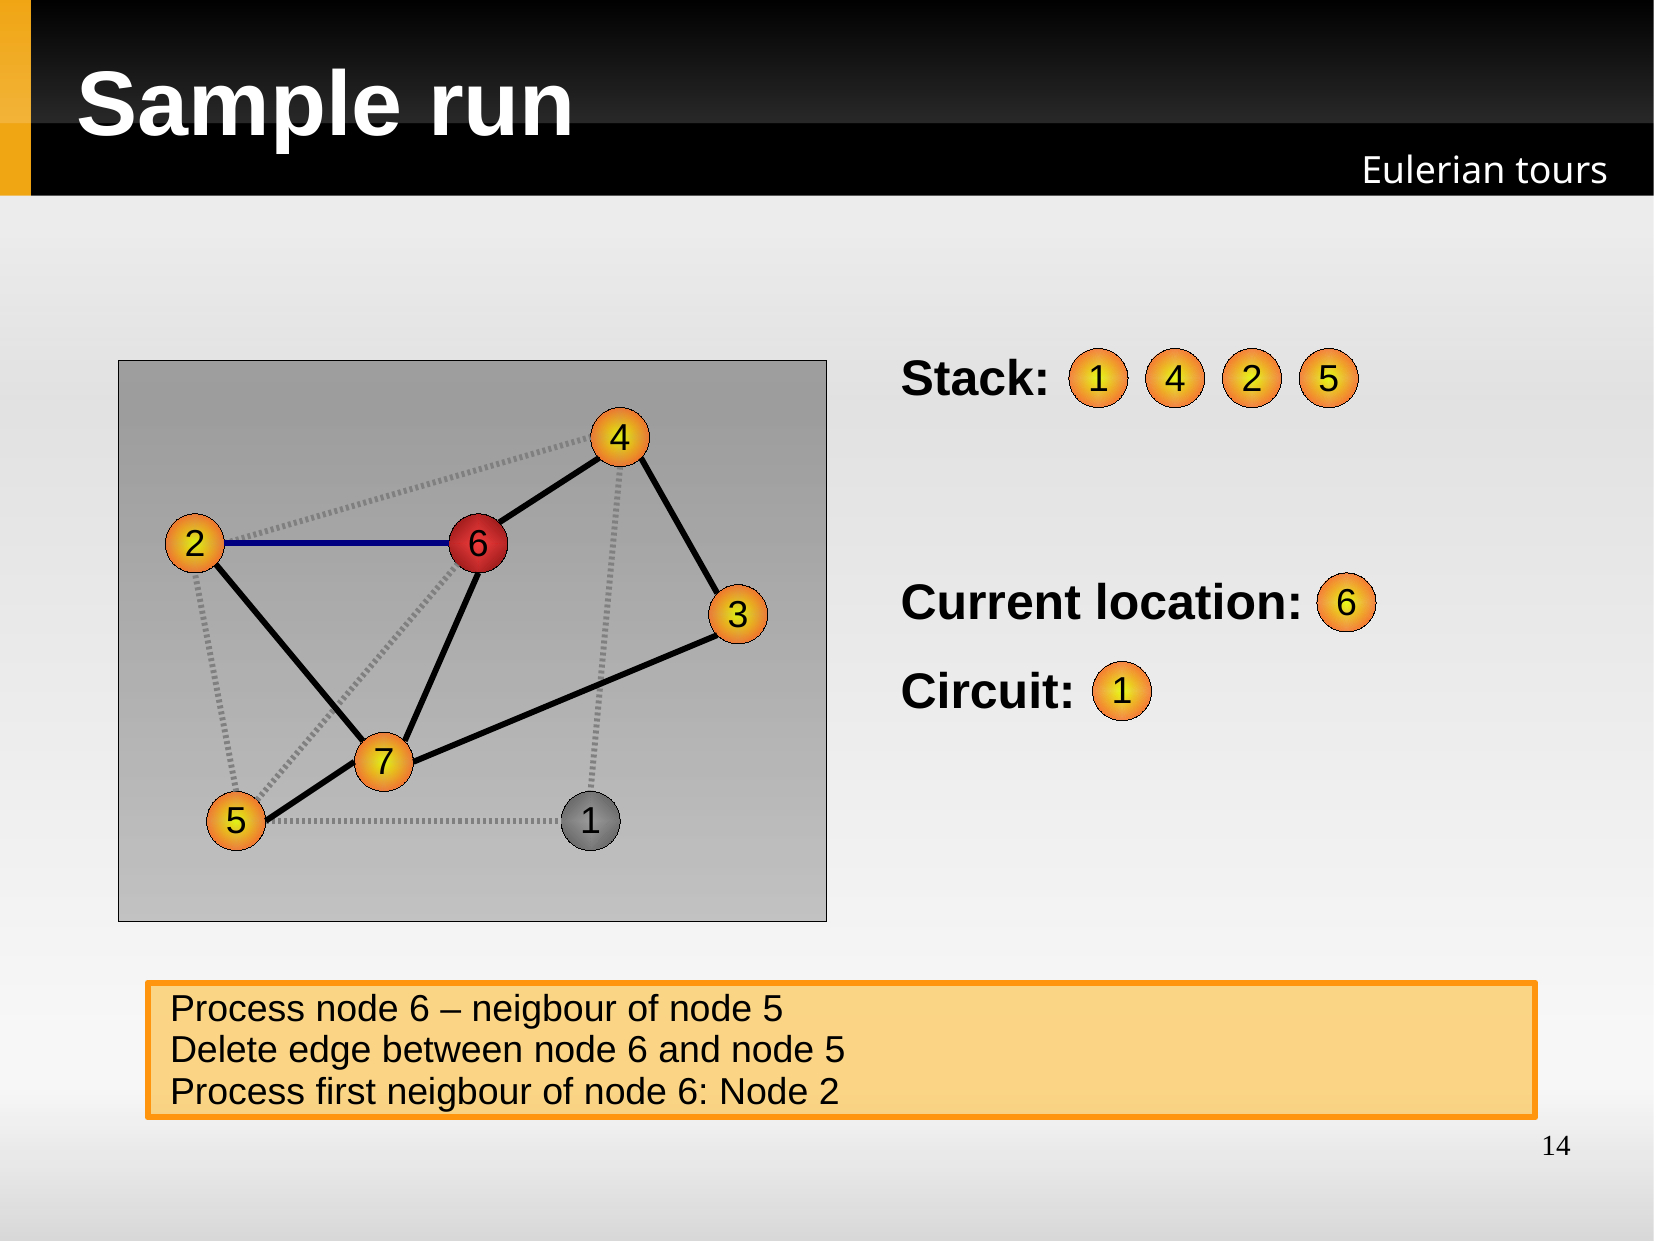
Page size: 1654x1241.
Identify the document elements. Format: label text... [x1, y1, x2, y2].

text_box 1 [1068, 348, 1129, 408]
text_box 3 [708, 584, 768, 644]
text_box 2 [165, 513, 225, 573]
text_box 5 [206, 791, 266, 851]
text_box 1 [561, 791, 621, 851]
text_box 6 [448, 513, 508, 573]
text_box Process node 6 – neigbour of node 5 Delete edge between node 6 and node 5 Process first neigbour of node 6: Node 2 [147, 982, 1536, 1118]
title Sample run [76, 0, 1565, 208]
picture [0, 0, 1654, 1241]
text_box Stack: [885, 342, 1123, 414]
text_box 4 [590, 407, 650, 467]
text_box [118, 360, 827, 922]
text_box 4 [1145, 348, 1205, 408]
text_box 2 [1222, 348, 1282, 408]
text_box 6 [1316, 572, 1377, 632]
text_box Circuit: [885, 655, 1093, 727]
text_box 5 [1299, 348, 1359, 408]
text_box 7 [354, 732, 414, 792]
text_box 1 [1092, 661, 1152, 721]
text_box Current location: [885, 567, 1359, 638]
